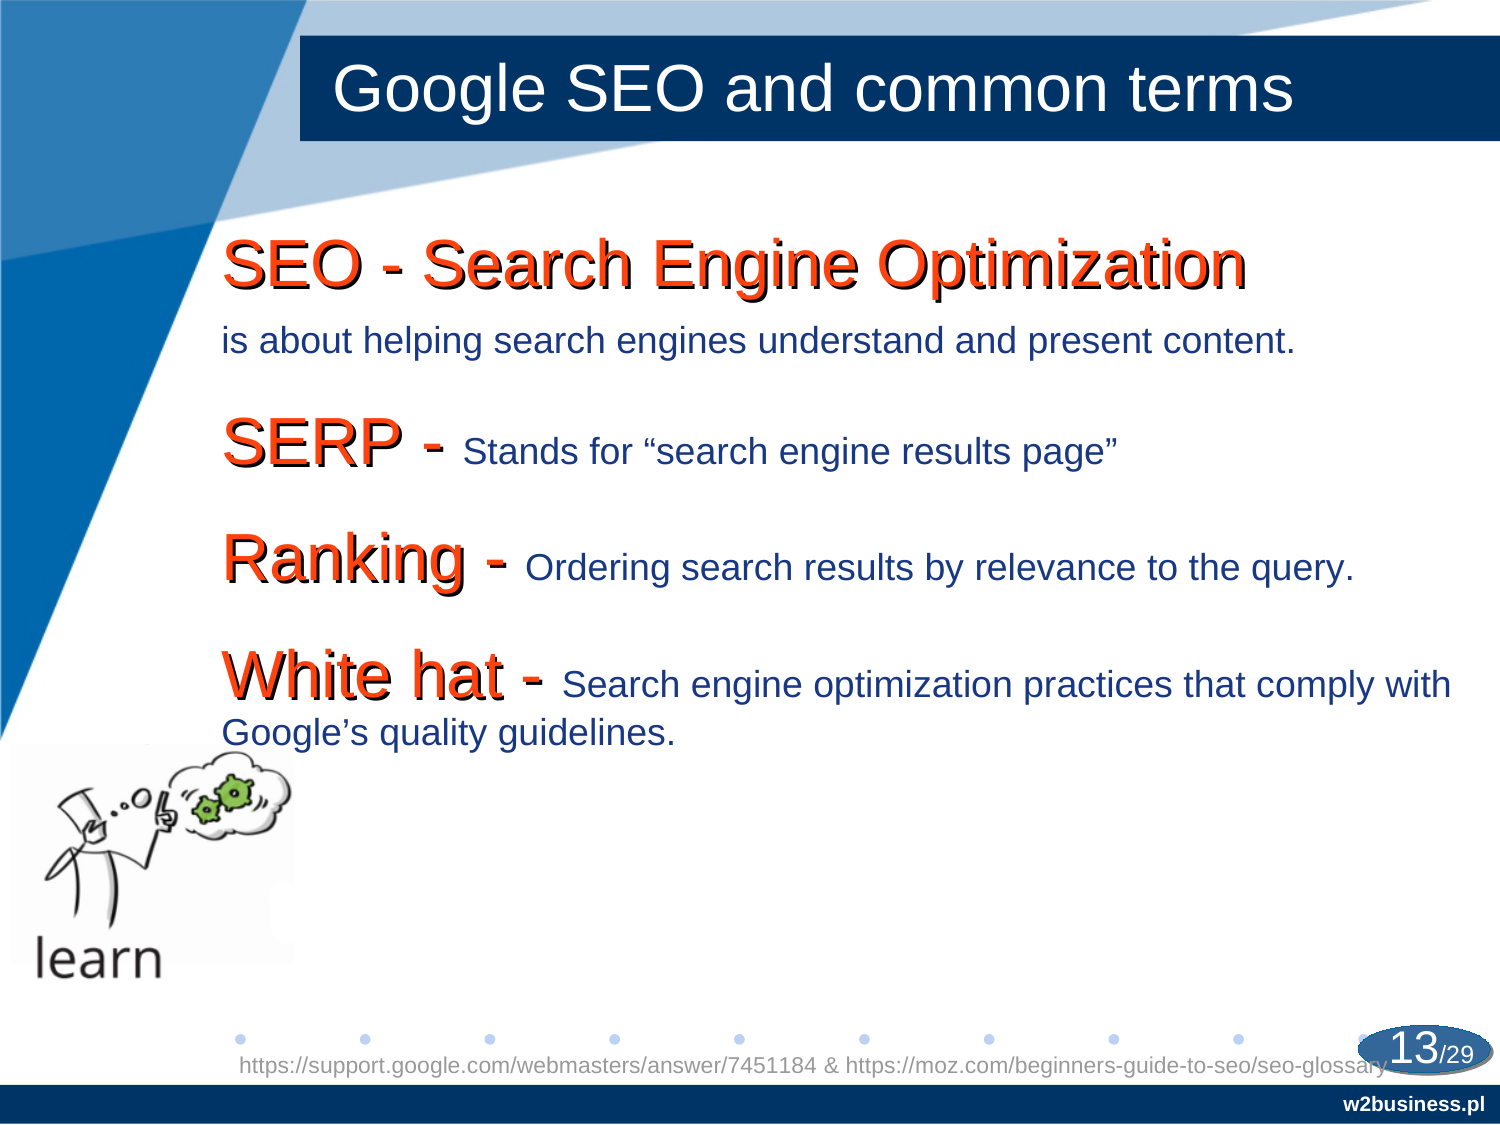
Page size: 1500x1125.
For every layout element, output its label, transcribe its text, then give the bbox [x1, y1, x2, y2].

picture [0, 0, 1500, 987]
title Google SEO and common terms [300, 35, 1500, 142]
list SEO - Search Engine Optimization is about helping search engines understand and present content. SERP - Stands for “search engine results page” Ranking - Ordering search results by relevance to the query. White hat - Search engine optimization practices that comply with Google’s quality guidelines. [206, 218, 1489, 888]
text_box https://support.google.com/webmasters/answer/7451184 & https://moz.com/beginners-guide-to-seo/seo-glossary [224, 1045, 1465, 1125]
